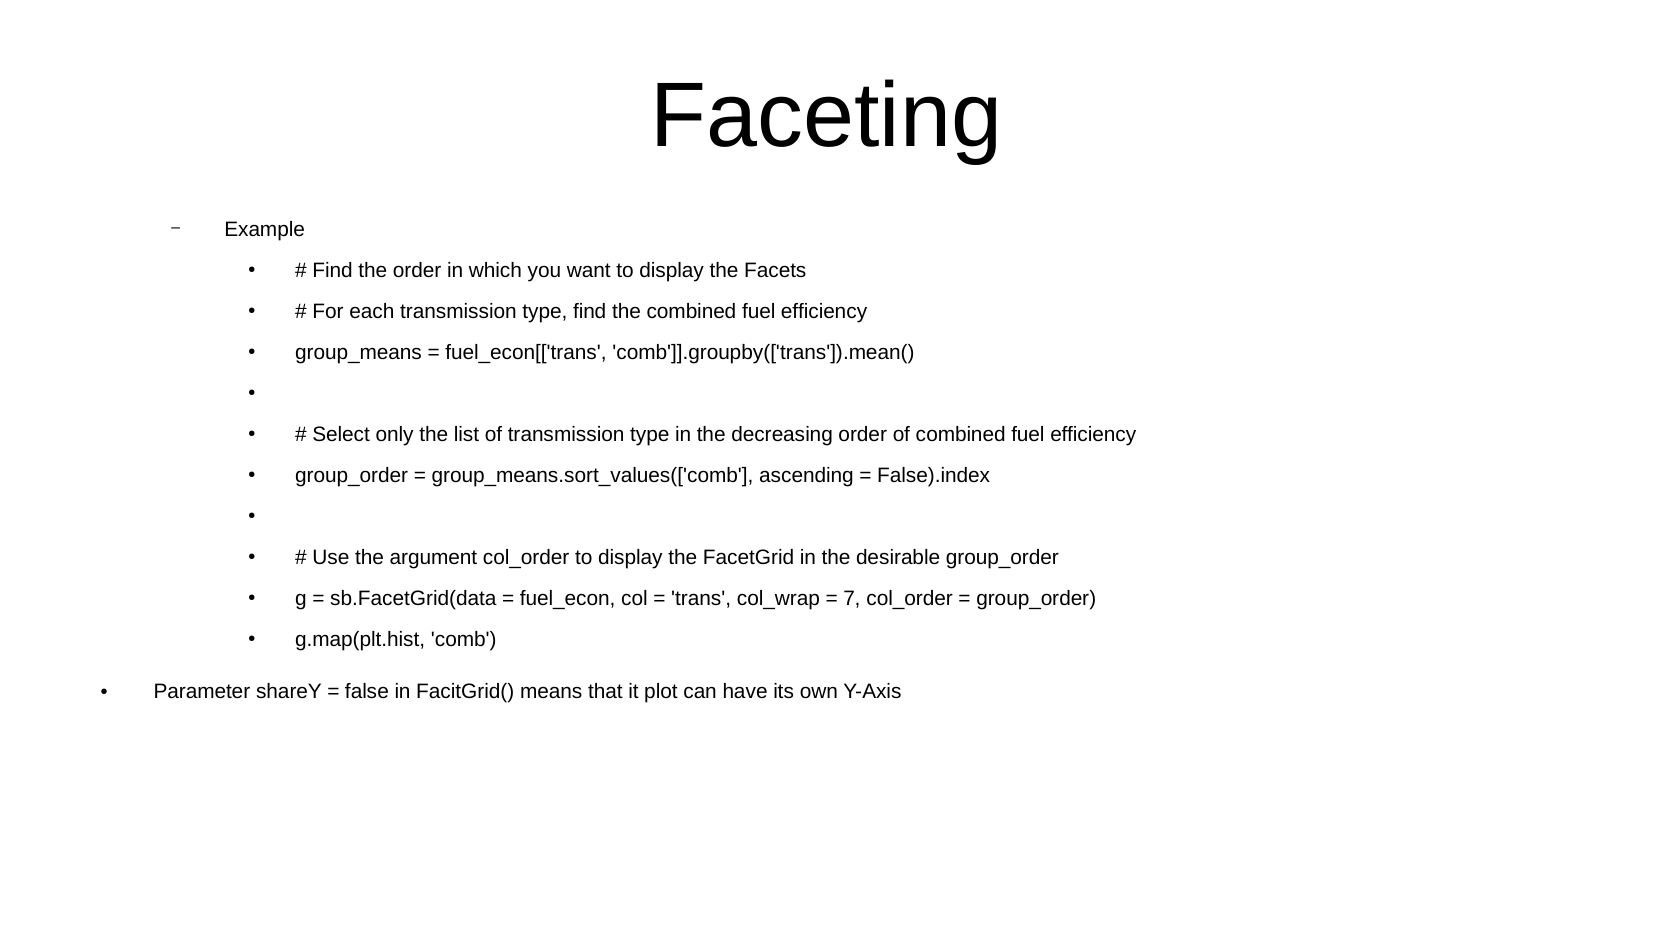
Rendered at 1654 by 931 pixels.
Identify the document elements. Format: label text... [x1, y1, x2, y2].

list Example # Find the order in which you want to display the Facets # For each transmission type, find the combined fuel efficiency group_means = fuel_econ[['trans', 'comb']].groupby(['trans']).mean() # Select only the list of transmission type in the decreasing order of combined fuel efficiency group_order = group_means.sort_values(['comb'], ascending = False).index # Use the argument col_order to display the FacetGrid in the desirable group_order g = sb.FacetGrid(data = fuel_econ, col = 'trans', col_wrap = 7, col_order = group_order) g.map(plt.hist, 'comb') Parameter shareY = false in FacitGrid() means that it plot can have its own Y-Axis [82, 217, 1571, 758]
title Faceting [82, 37, 1571, 193]
